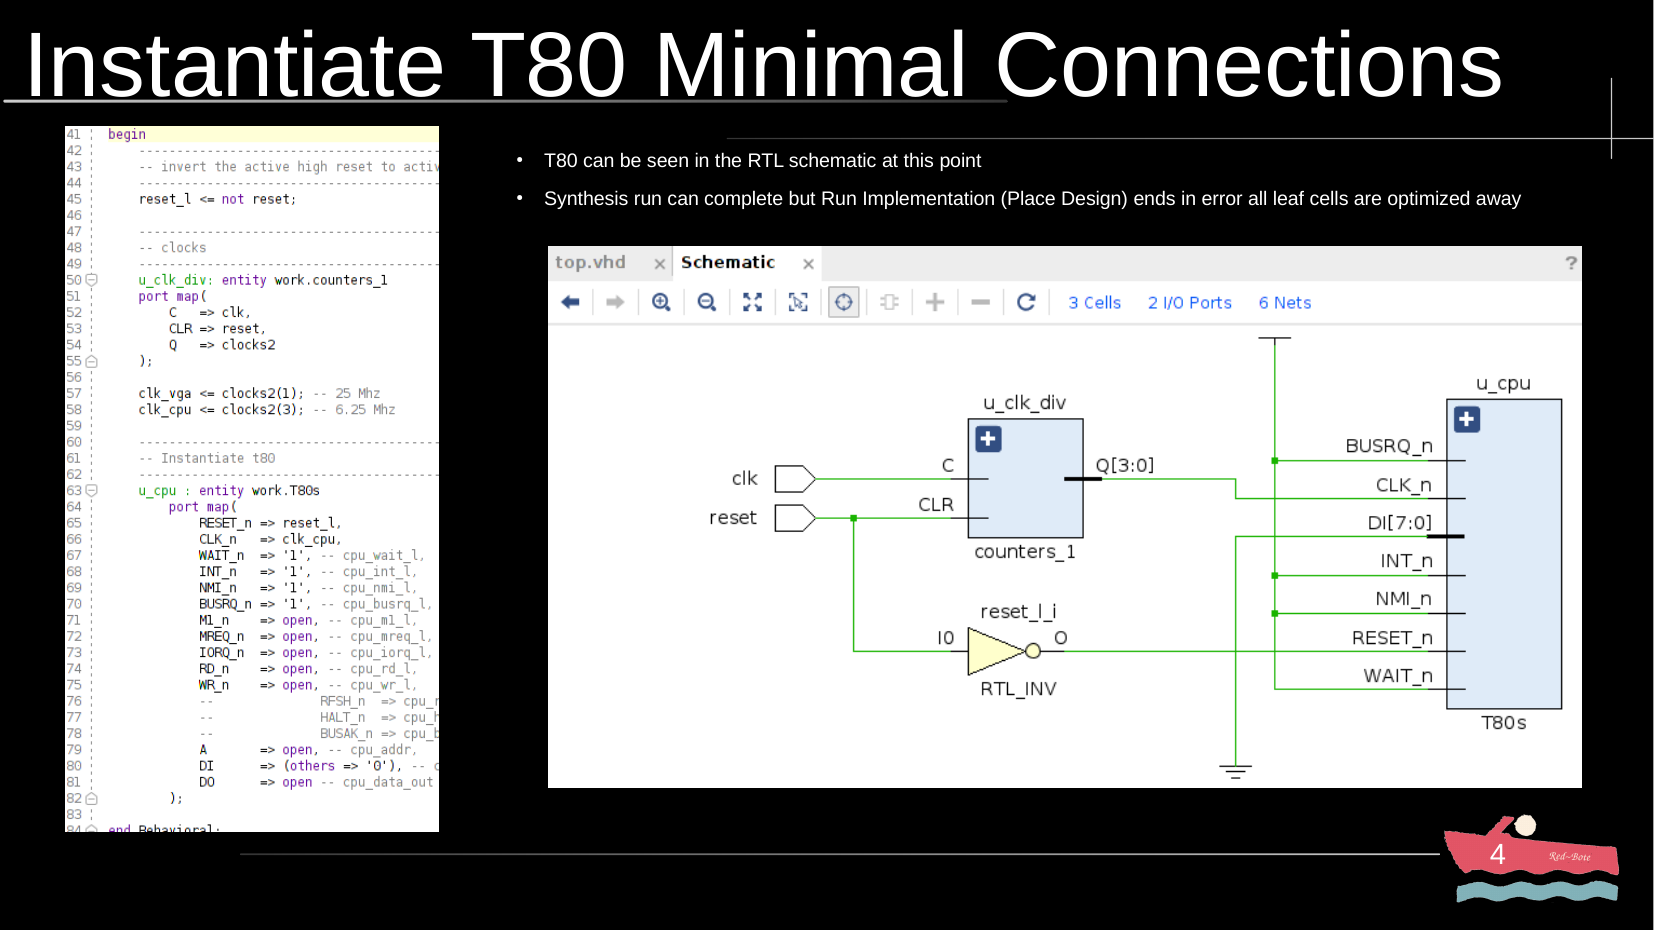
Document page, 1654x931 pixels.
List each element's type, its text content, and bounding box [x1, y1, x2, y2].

picture [548, 246, 1582, 788]
list T80 can be seen in the RTL schematic at this point Synthesis run can complete but Run Implementation (Place Design) ends in error all leaf cells are optimized away [507, 150, 1571, 226]
title Instantiate T80 Minimal Connections [23, 11, 1589, 119]
picture [1440, 807, 1625, 908]
picture [65, 126, 439, 832]
